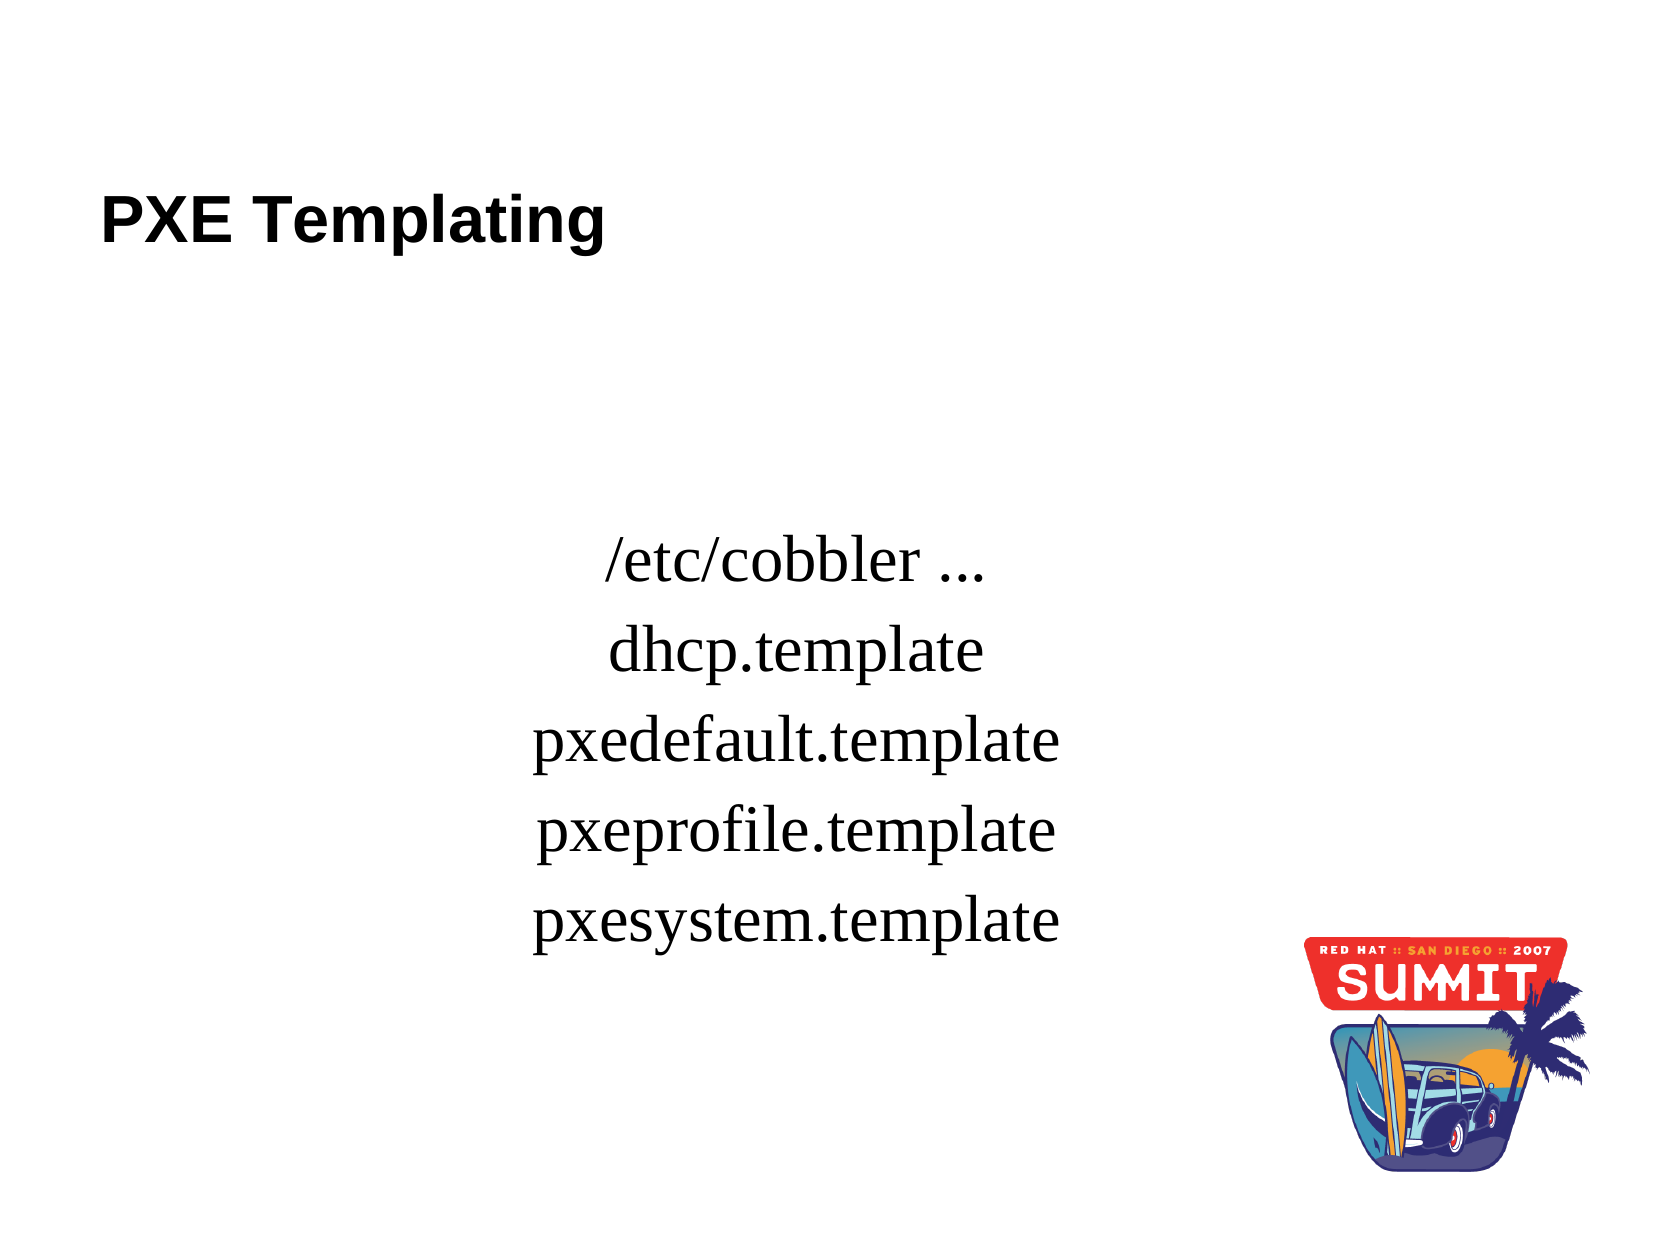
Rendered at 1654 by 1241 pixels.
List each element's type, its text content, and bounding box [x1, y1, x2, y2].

picture [1500, 937, 1590, 1172]
title PXE Templating [100, 164, 1506, 275]
subtitle /etc/cobbler ... dhcp.template pxedefault.template pxeprofile.template pxesystem.template [94, 304, 1500, 1174]
